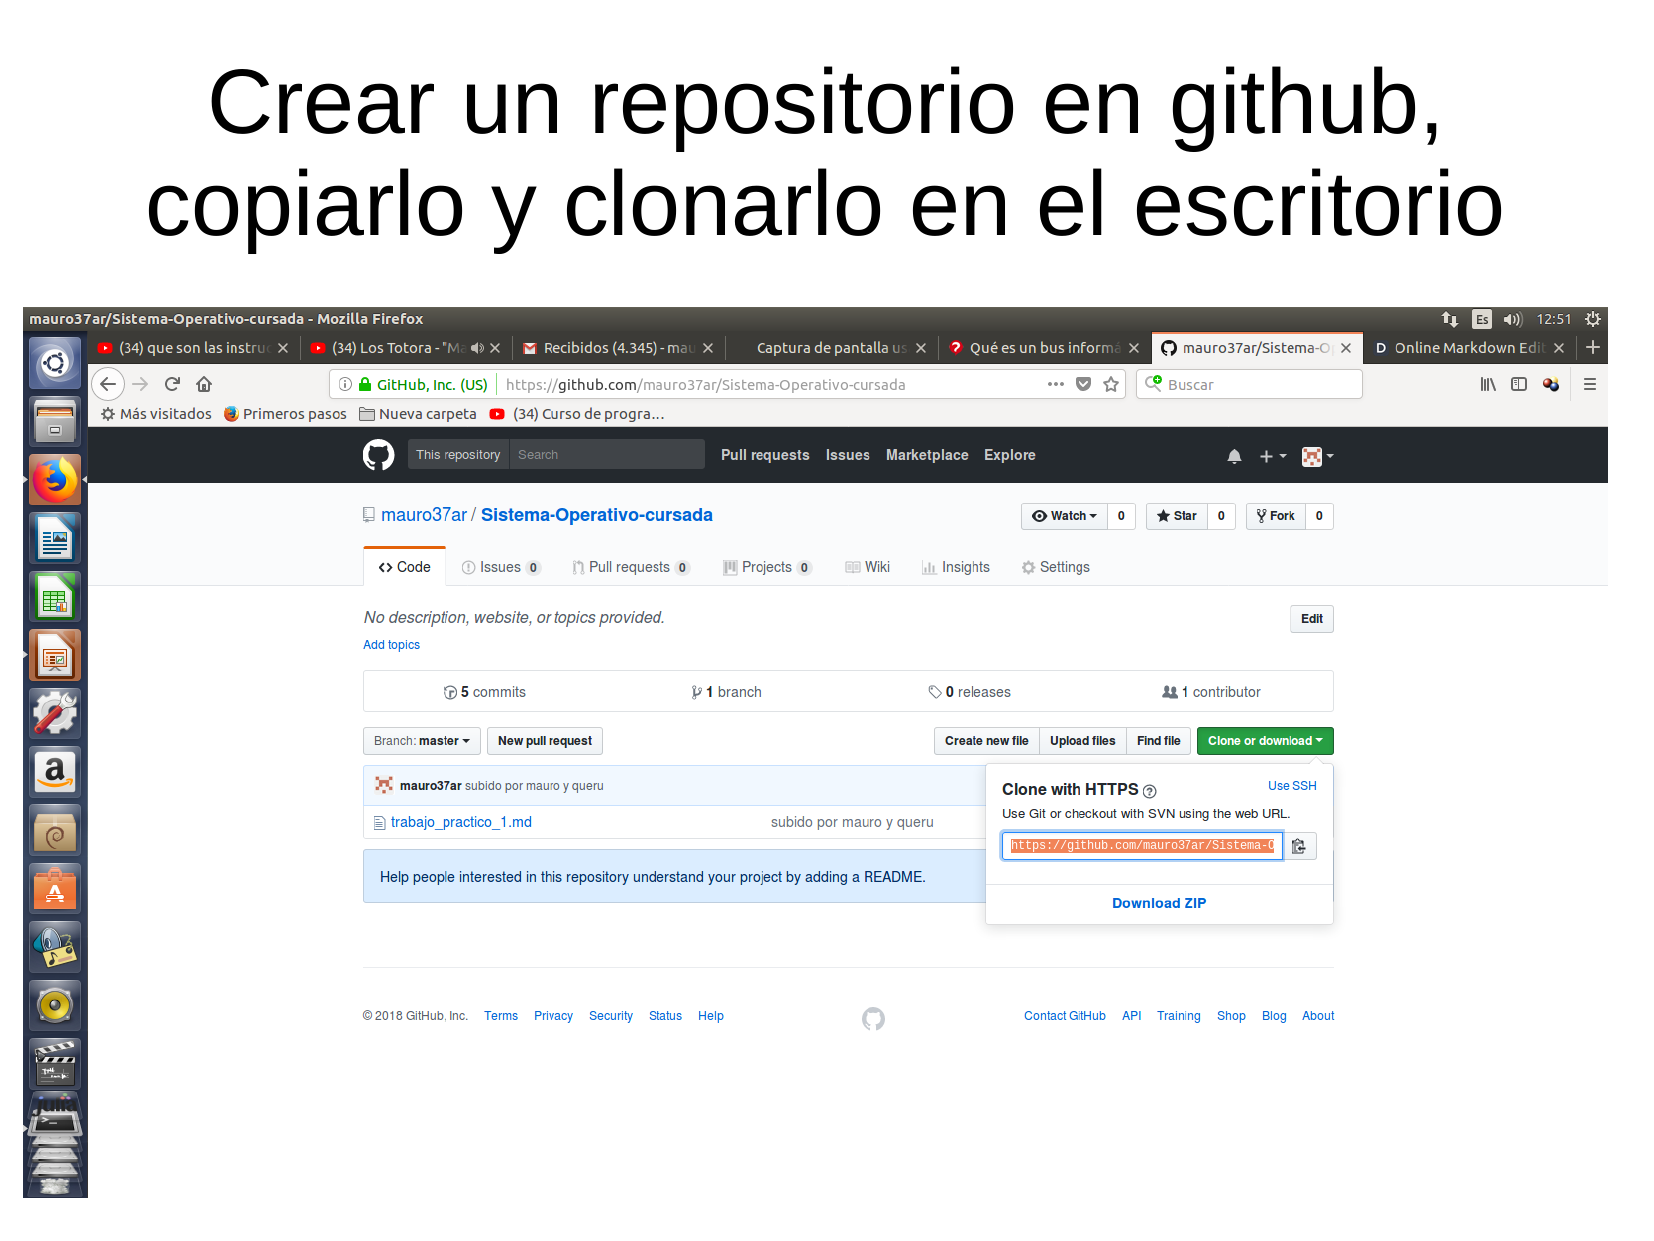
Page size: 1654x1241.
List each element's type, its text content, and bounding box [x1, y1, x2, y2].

title Crear un repositorio en github, copiarlo y clonarlo en el escritorio [82, 49, 1571, 257]
picture [23, 307, 1608, 1199]
